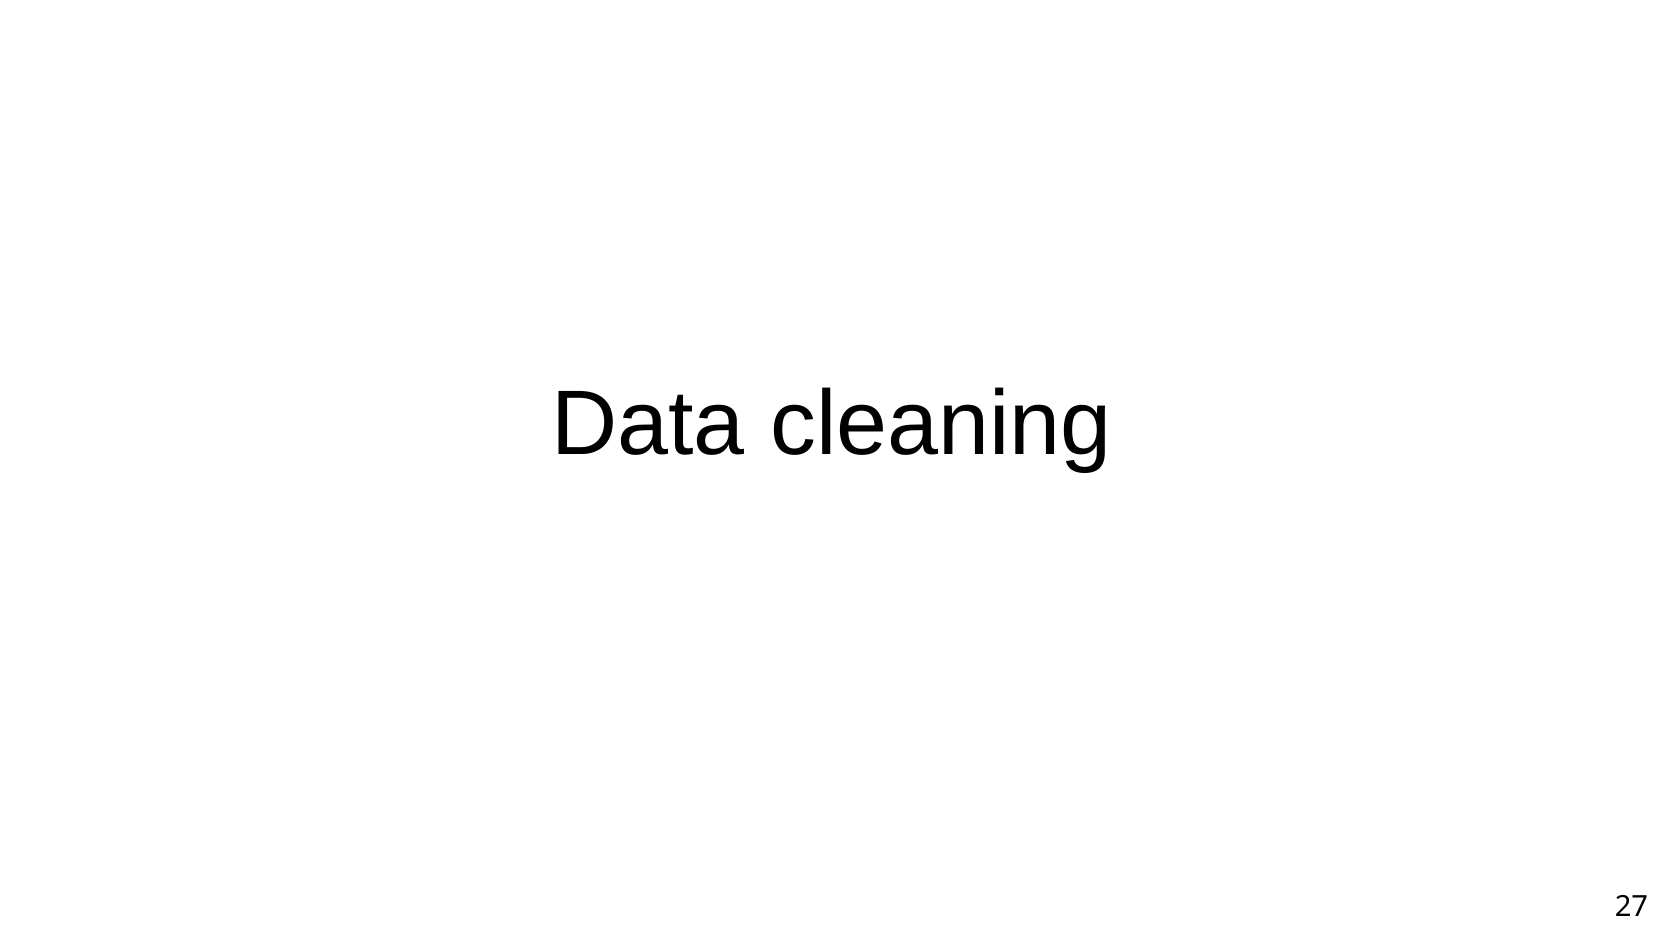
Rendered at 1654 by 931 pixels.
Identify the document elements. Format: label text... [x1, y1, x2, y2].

title Data cleaning [87, 345, 1576, 501]
